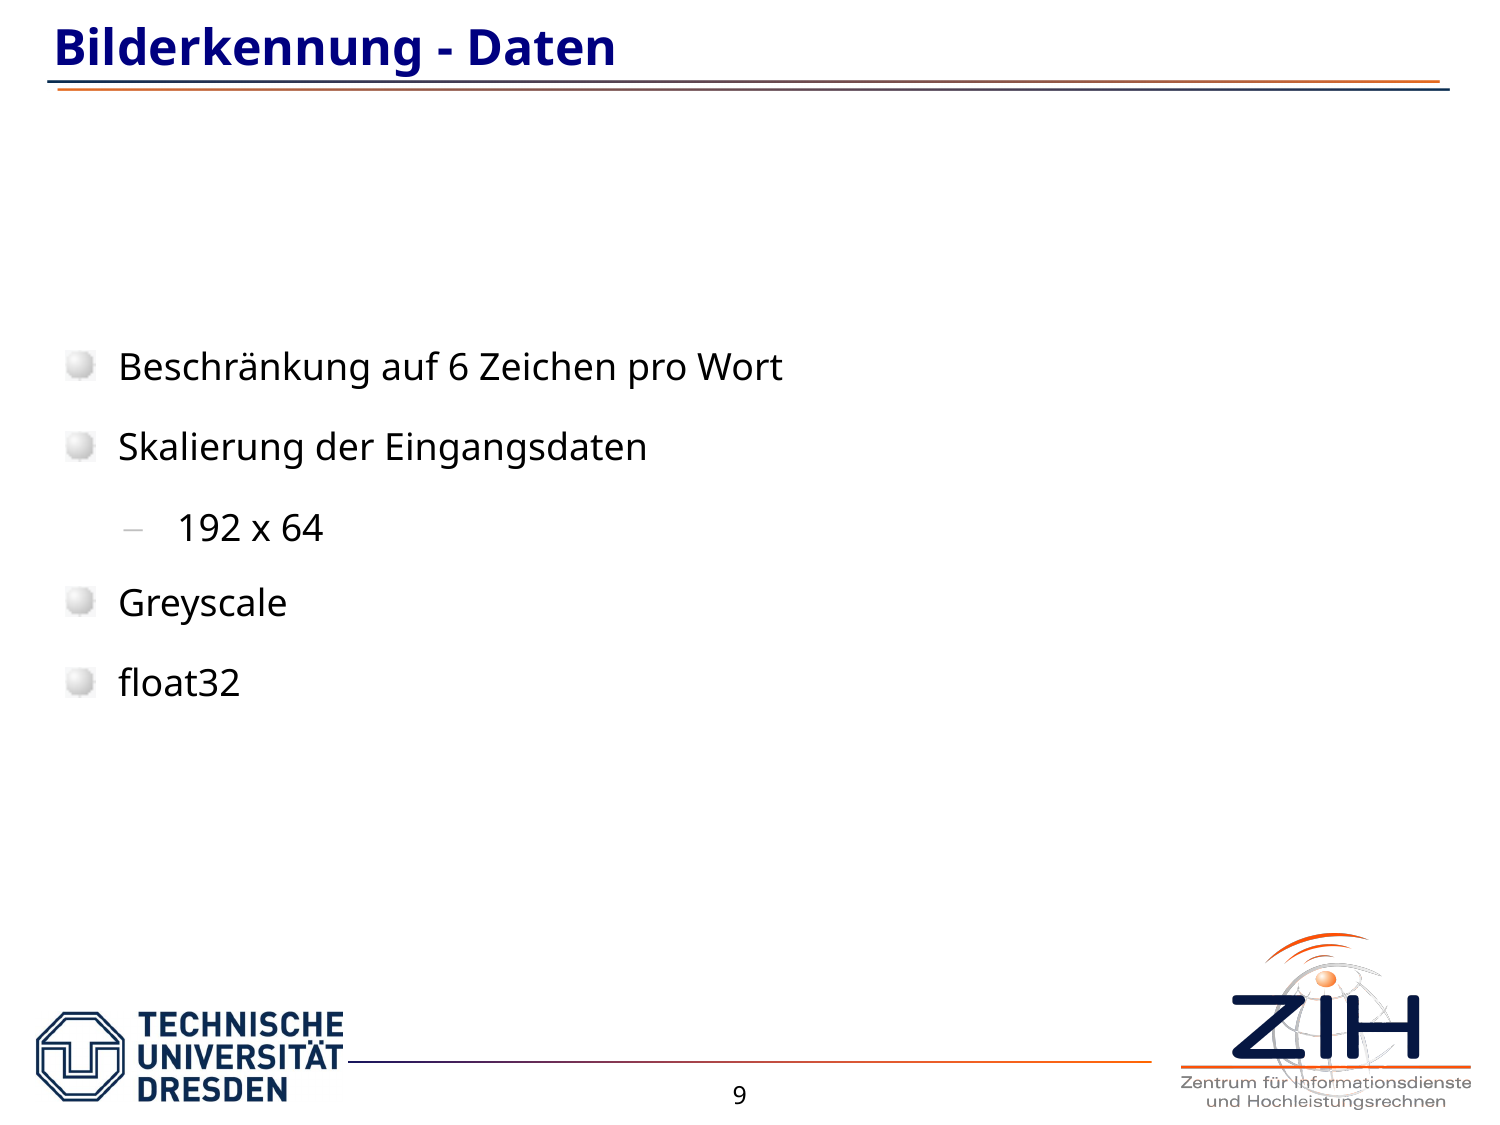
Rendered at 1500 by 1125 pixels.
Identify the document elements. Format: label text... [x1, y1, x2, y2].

picture [1181, 933, 1471, 1110]
list Beschränkung auf 6 Zeichen pro Wort Skalierung der Eingangsdaten 192 x 64 Greyscale float32 [29, 118, 1486, 931]
picture [35, 1011, 343, 1102]
picture [47, 80, 1450, 91]
title Bilderkennung - Daten [53, 12, 1453, 81]
